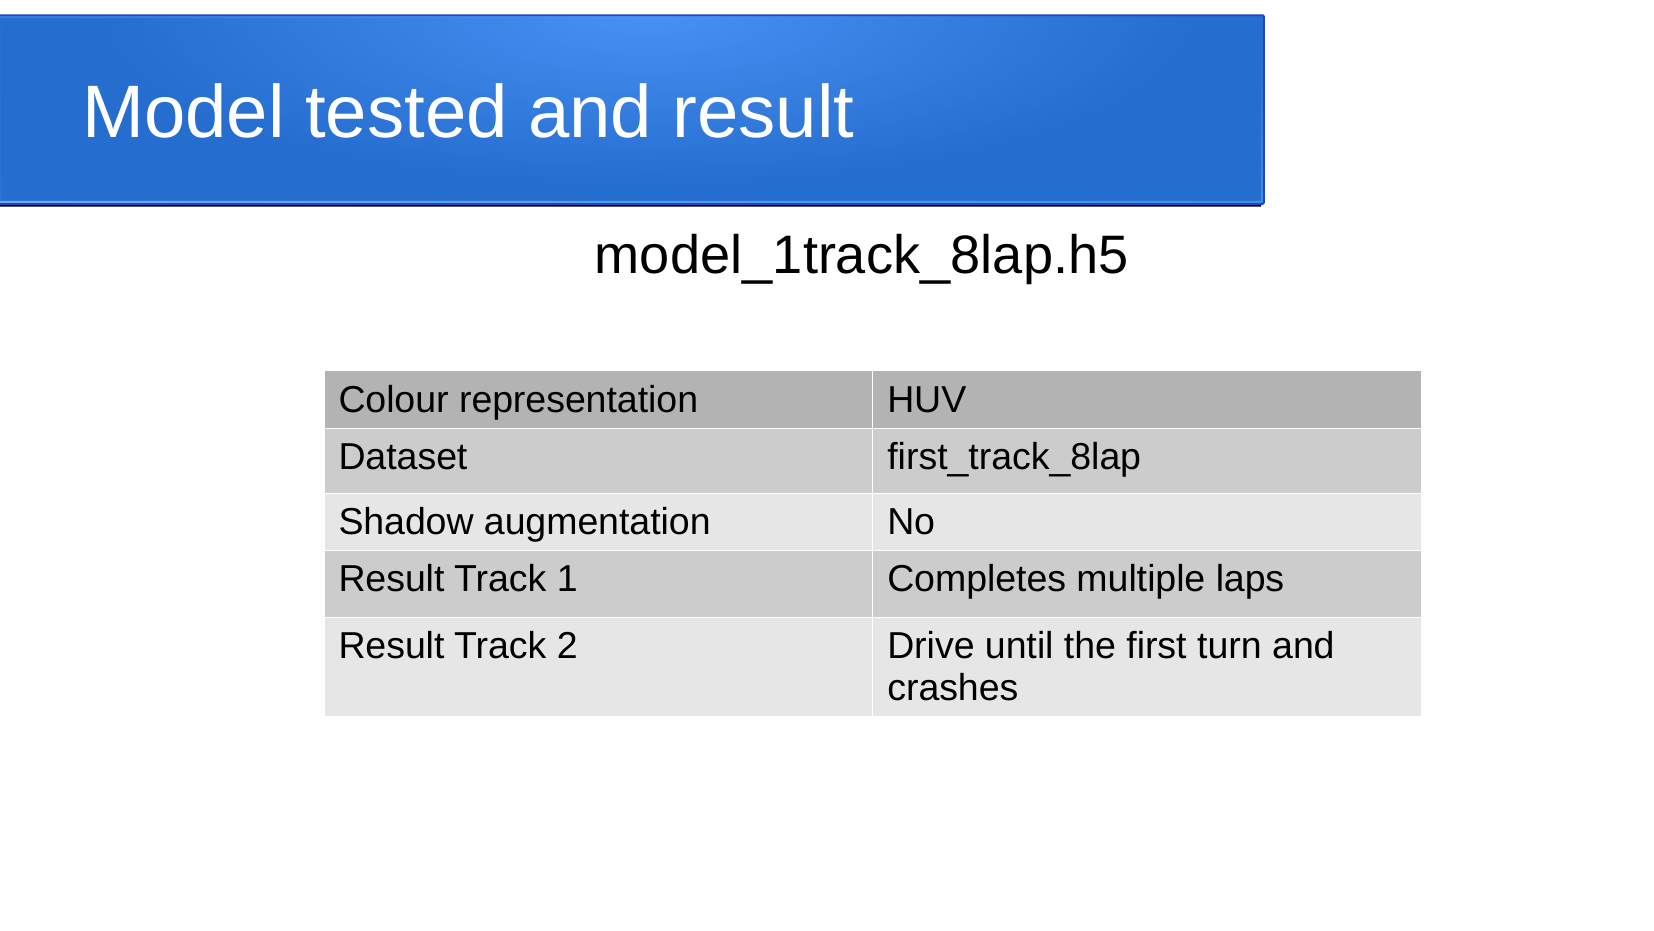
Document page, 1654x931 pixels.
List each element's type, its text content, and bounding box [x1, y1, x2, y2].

table_cell Completes multiple laps [873, 551, 1421, 617]
list model_1track_8lap.h5 [82, 224, 1571, 301]
table_cell No [873, 494, 1421, 550]
table_cell Result Track 2 [325, 618, 872, 716]
table_cell Result Track 1 [325, 551, 872, 617]
table_cell Drive until the first turn and crashes [873, 618, 1421, 716]
table_cell first_track_8lap [873, 429, 1421, 493]
table_header Colour representation [325, 371, 872, 428]
title Model tested and result [82, 35, 1235, 189]
table_header HUV [873, 371, 1421, 428]
table_cell Dataset [325, 429, 872, 493]
table_cell Shadow augmentation [325, 494, 872, 550]
